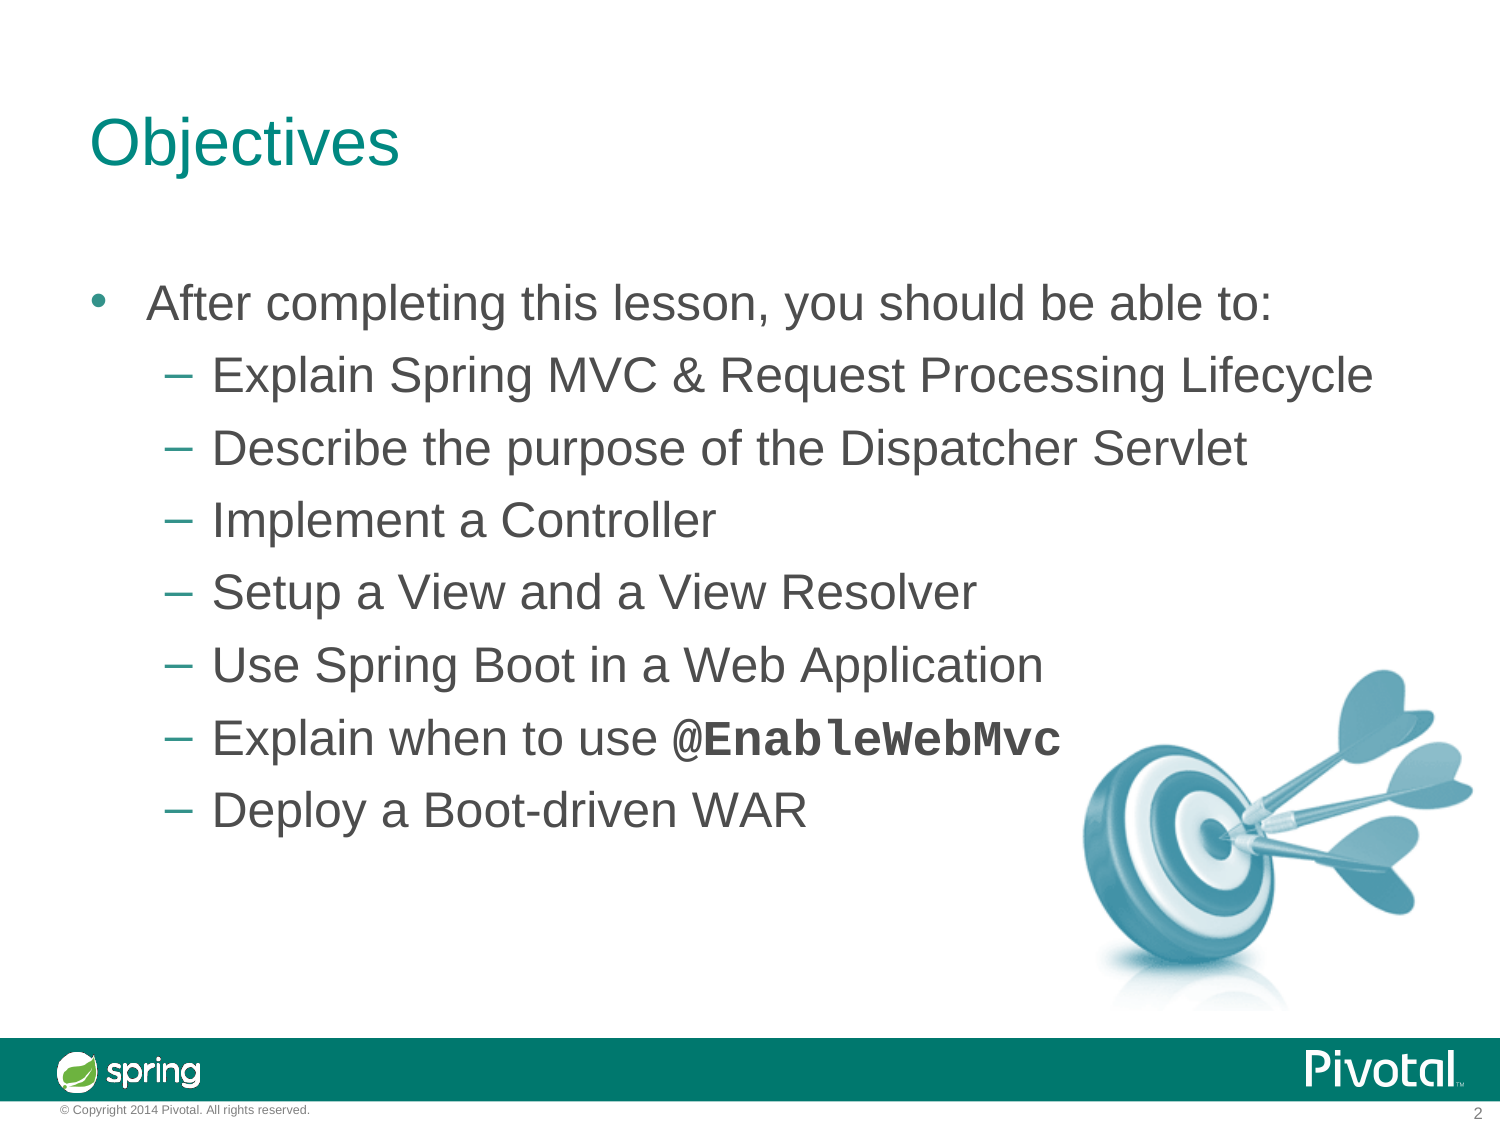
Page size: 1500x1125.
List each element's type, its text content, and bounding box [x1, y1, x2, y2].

picture [1044, 664, 1498, 1011]
title Objectives [75, 45, 1426, 233]
picture [32, 1041, 210, 1103]
picture [1306, 1050, 1464, 1087]
list After completing this lesson, you should be able to: Explain Spring MVC & Request Processing Lifecycle Describe the purpose of the Dispatcher Servlet Implement a Controller Setup a View and a View Resolver Use Spring Boot in a Web Application Explain when to use @EnableWebMvc Deploy a Boot-driven WAR [75, 262, 1426, 1005]
